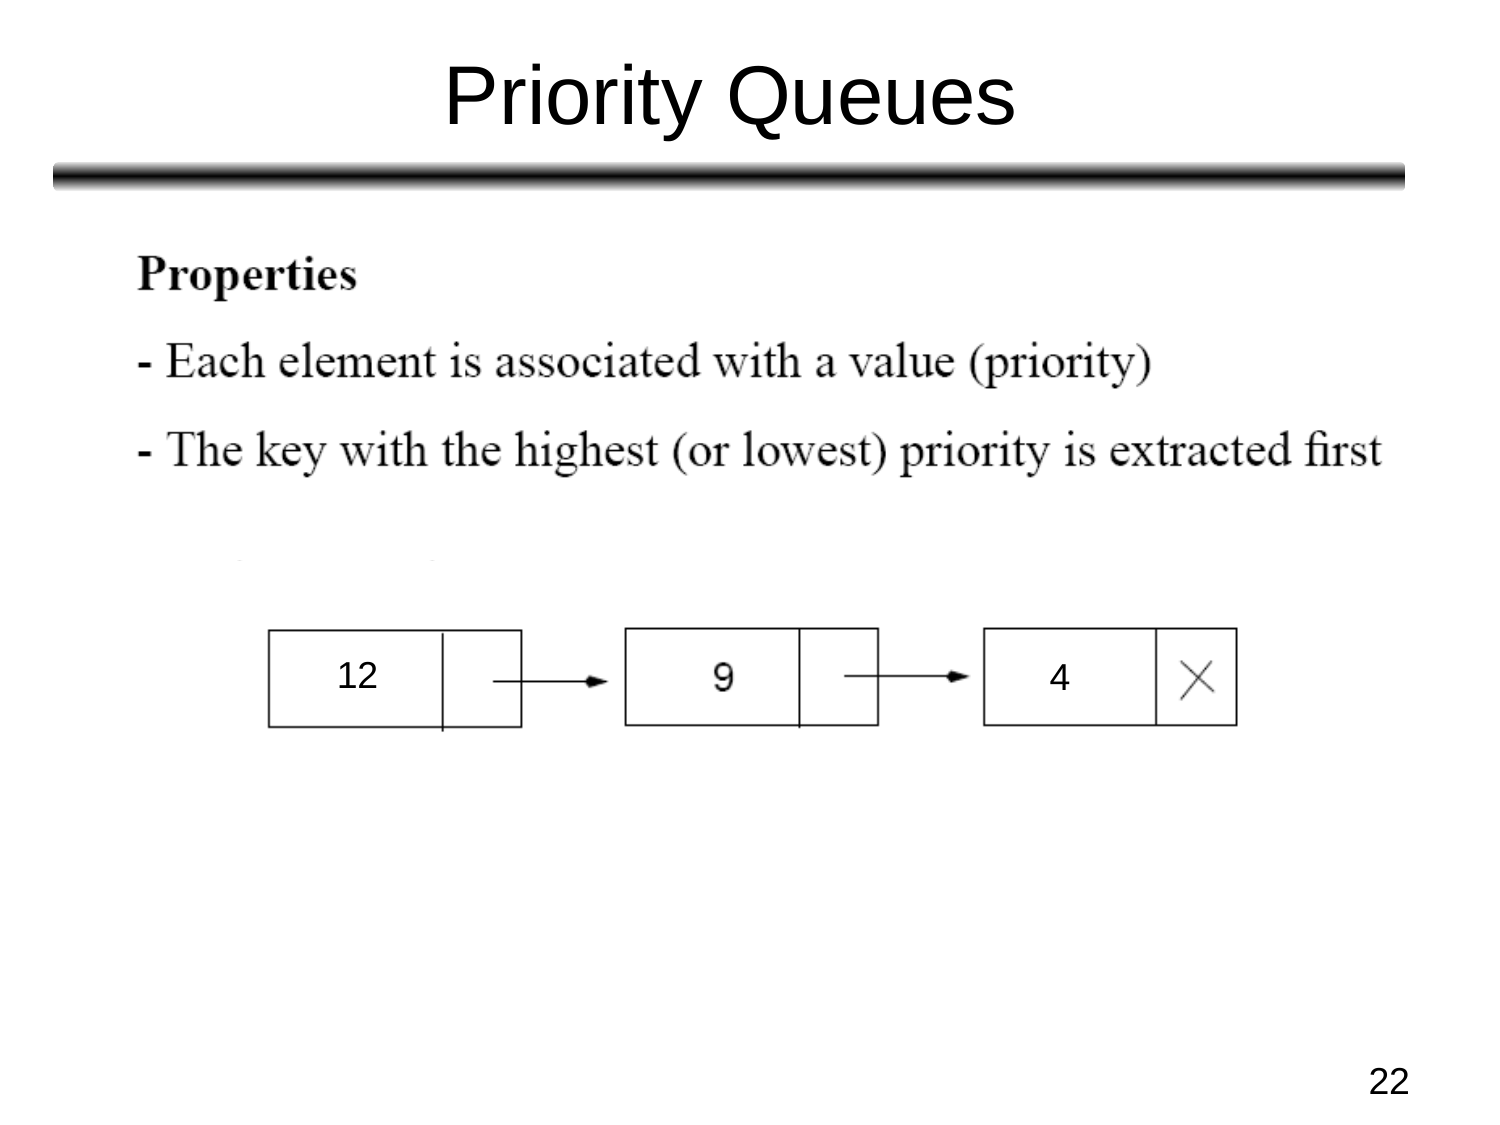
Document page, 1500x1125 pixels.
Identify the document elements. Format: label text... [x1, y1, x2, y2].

text_box 12 [322, 643, 394, 704]
text_box 4 [1034, 645, 1107, 706]
title Priority Queues [55, 16, 1406, 166]
picture [102, 245, 1407, 842]
